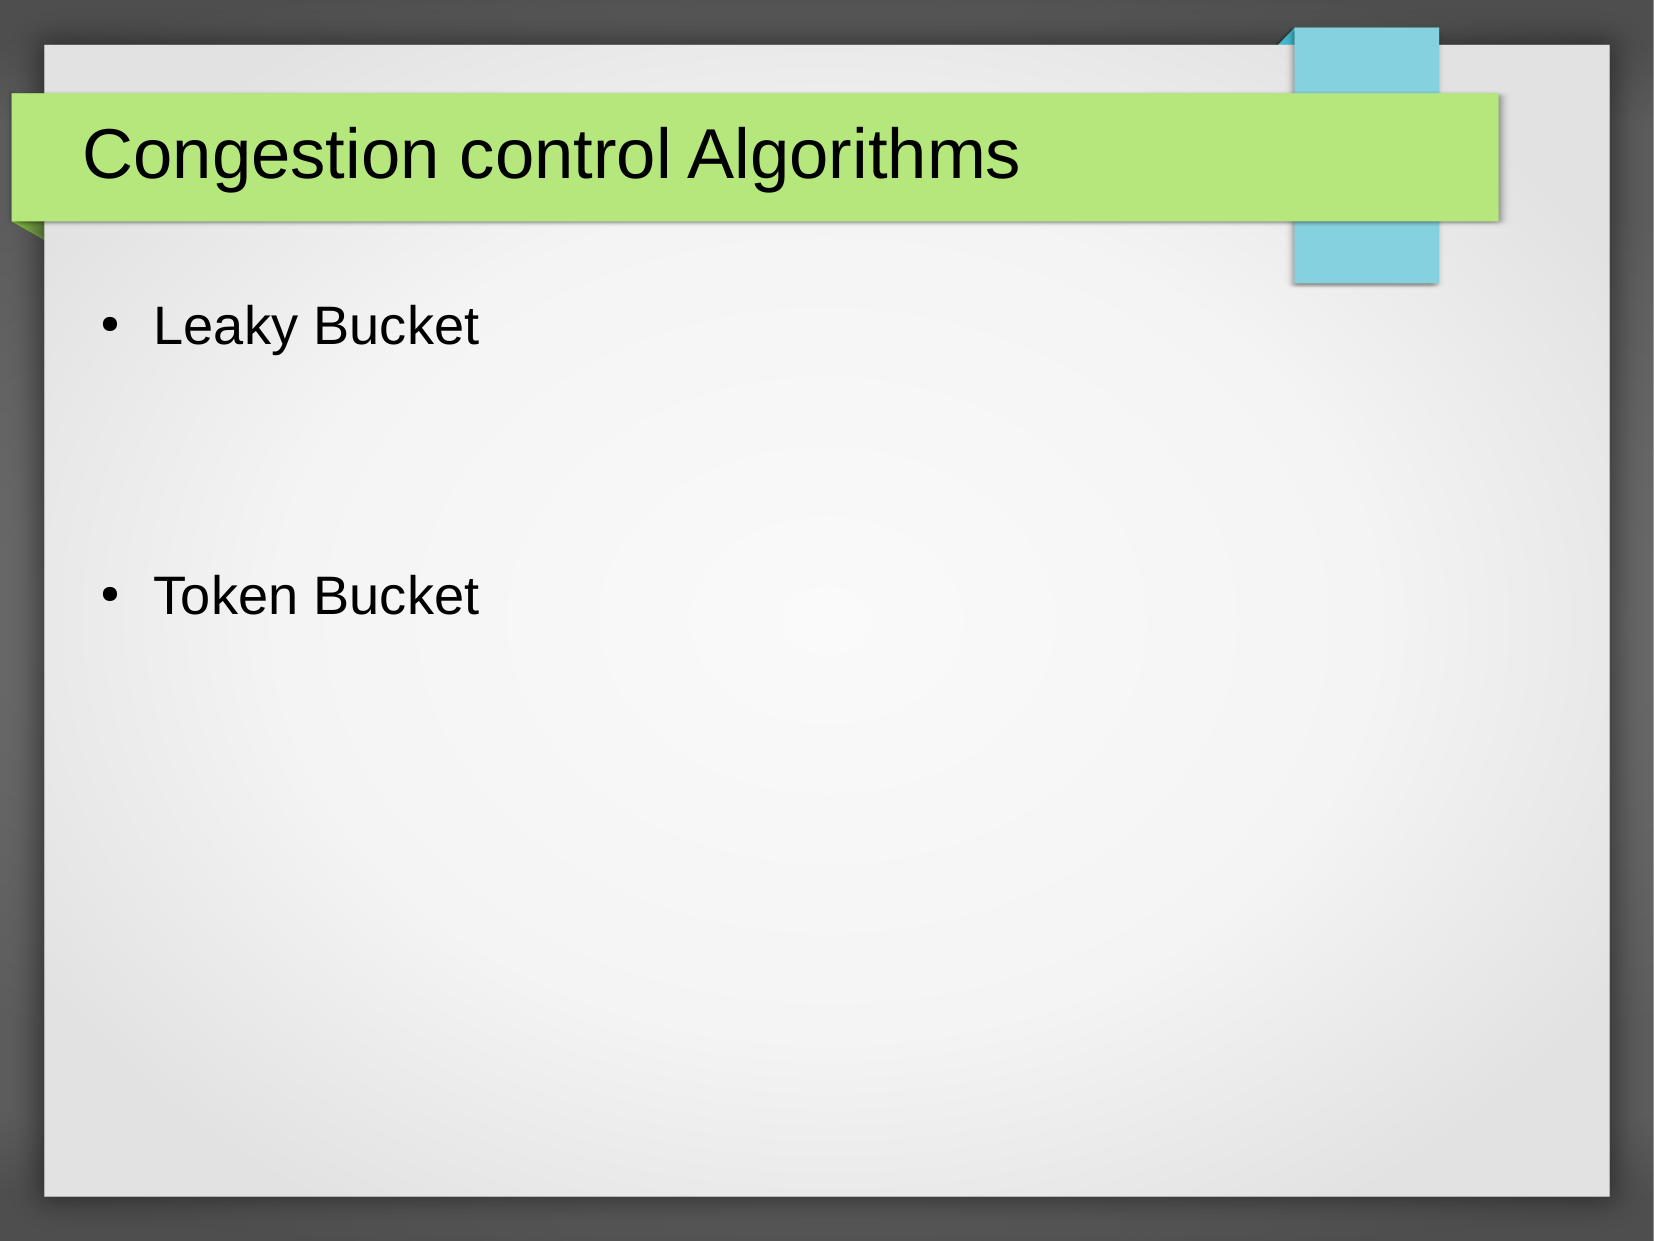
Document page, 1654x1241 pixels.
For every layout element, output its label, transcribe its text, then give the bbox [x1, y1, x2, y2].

picture [0, 0, 1654, 1241]
title Congestion control Algorithms [82, 94, 1264, 213]
list Leaky Bucket Token Bucket [82, 295, 1571, 1015]
